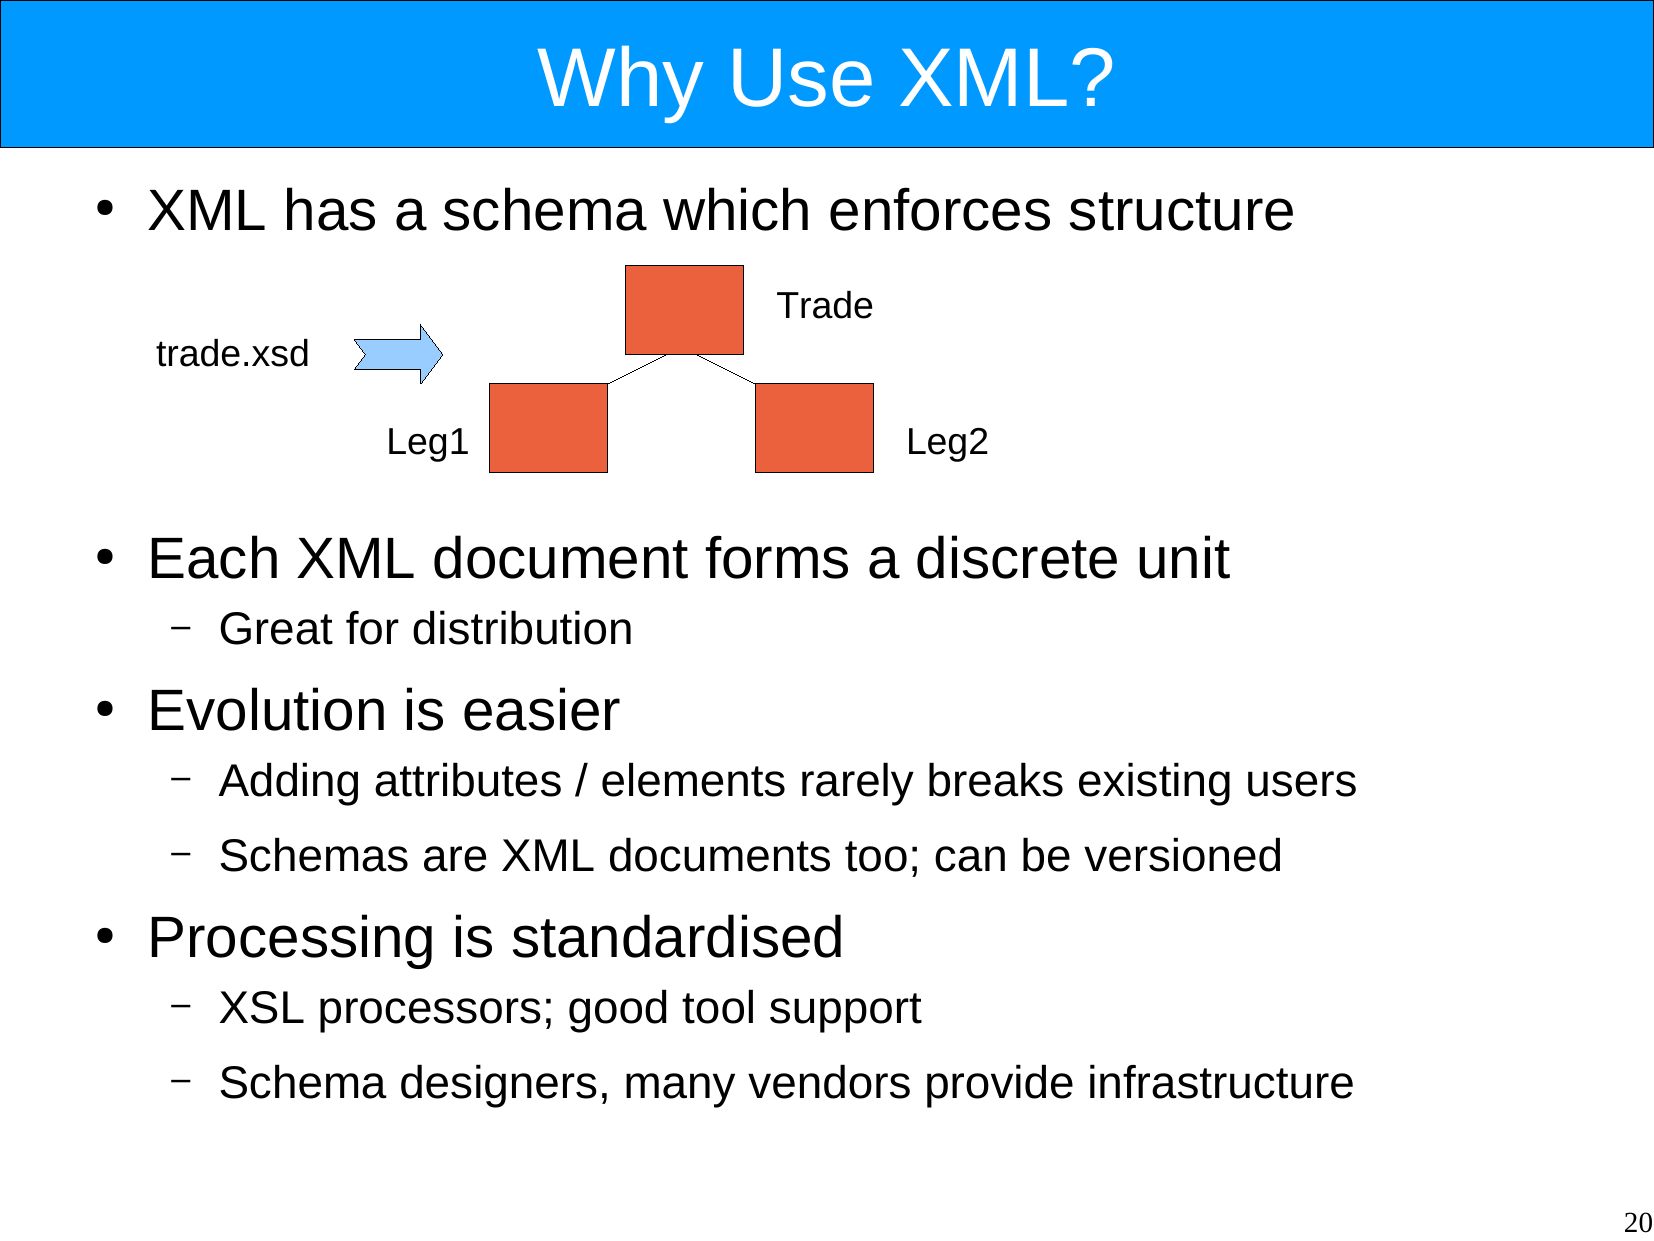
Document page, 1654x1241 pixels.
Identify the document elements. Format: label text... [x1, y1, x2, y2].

text_box trade.xsd [141, 324, 325, 382]
text_box [489, 383, 608, 473]
text_box Leg1 [371, 413, 485, 471]
list XML has a schema which enforces structure Each XML document forms a discrete unit Great for distribution Evolution is easier Adding attributes / elements rarely breaks existing users Schemas are XML documents too; can be versioned Processing is standardised XSL processors; good tool support Schema designers, many vendors provide infrastructure [76, 177, 1565, 1196]
text_box Leg2 [891, 413, 1004, 471]
text_box [354, 324, 443, 384]
text_box [755, 383, 874, 473]
text_box Trade [761, 277, 890, 335]
text_box [625, 265, 744, 355]
title Why Use XML? [82, 21, 1571, 135]
